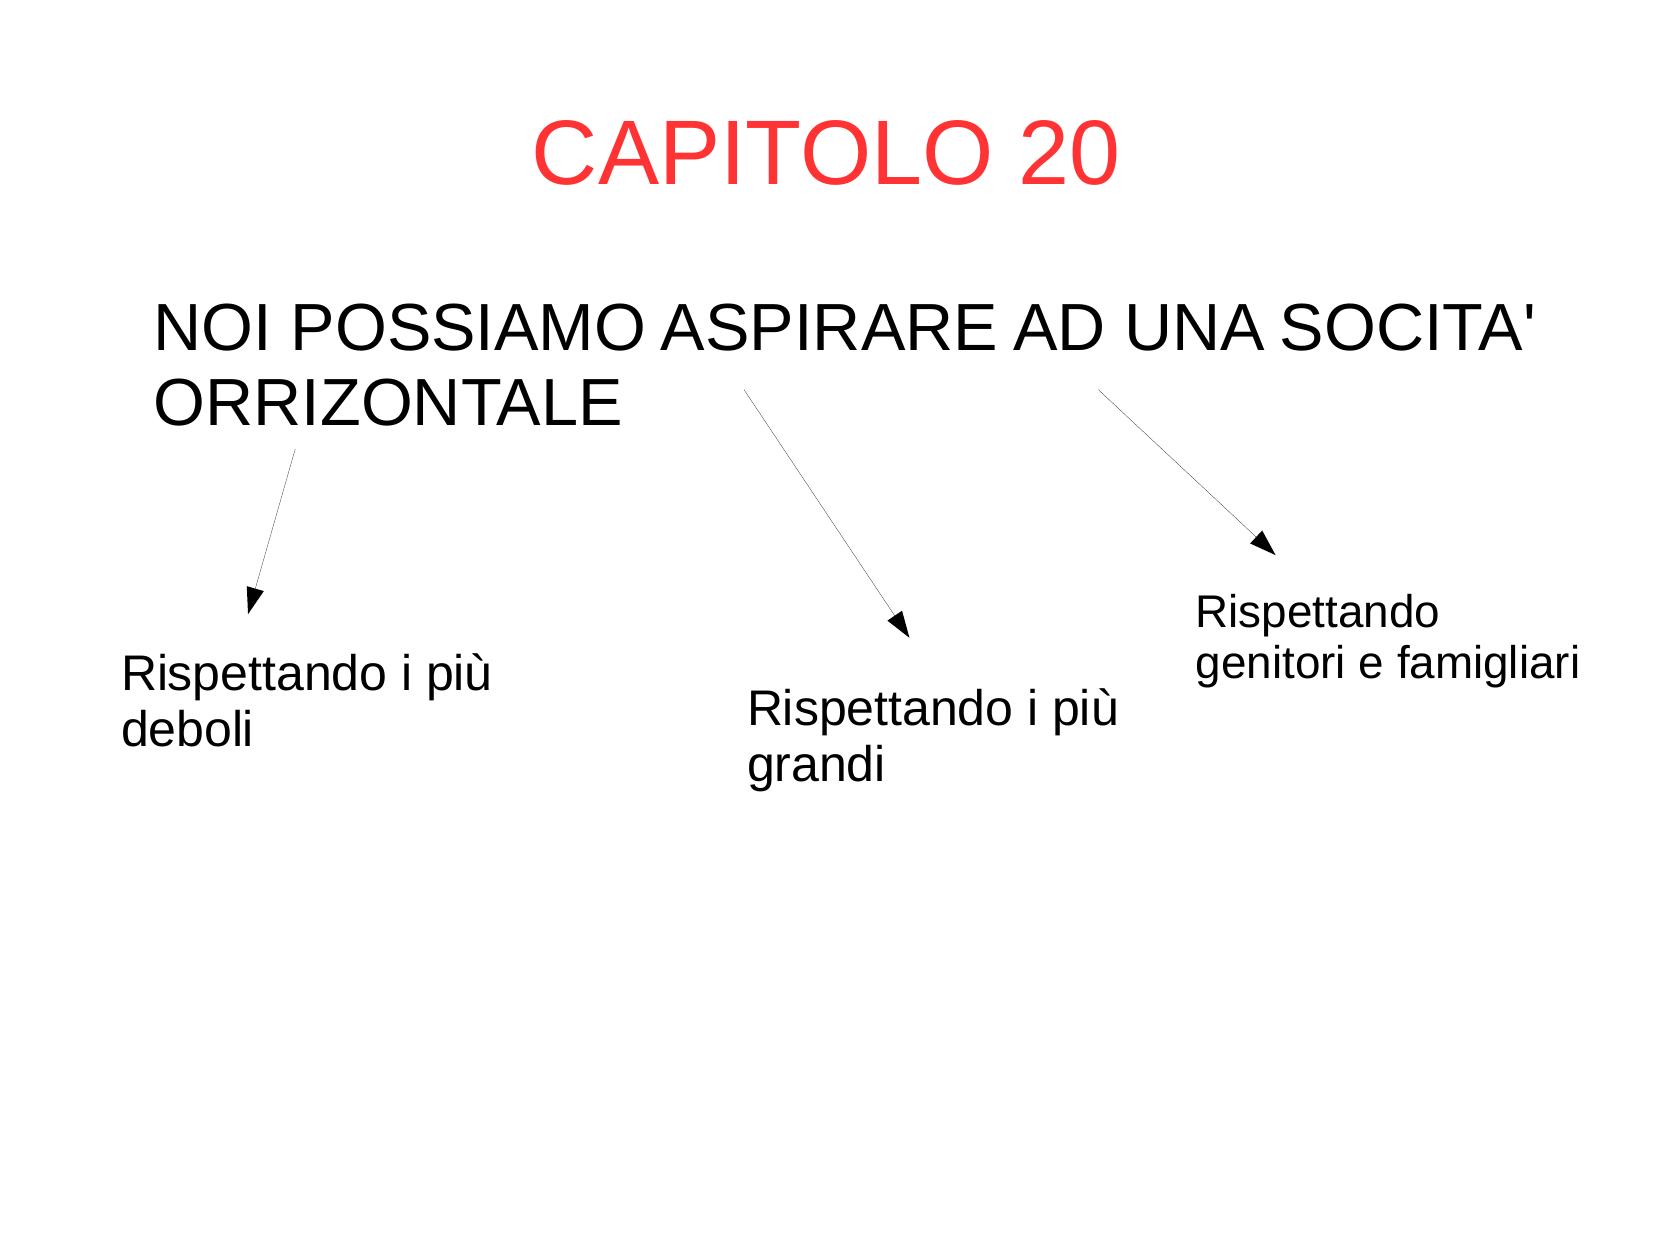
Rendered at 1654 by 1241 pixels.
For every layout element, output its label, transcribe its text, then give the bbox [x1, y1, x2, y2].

title CAPITOLO 20 [82, 49, 1571, 257]
list NOI POSSIAMO ASPIRARE AD UNA SOCITA' ORRIZONTALE [82, 290, 1571, 1010]
text_box Rispettando genitori e famigliari [1181, 578, 1607, 697]
text_box Rispettando i più deboli [106, 637, 579, 765]
text_box Rispettando i più grandi [732, 673, 1241, 800]
